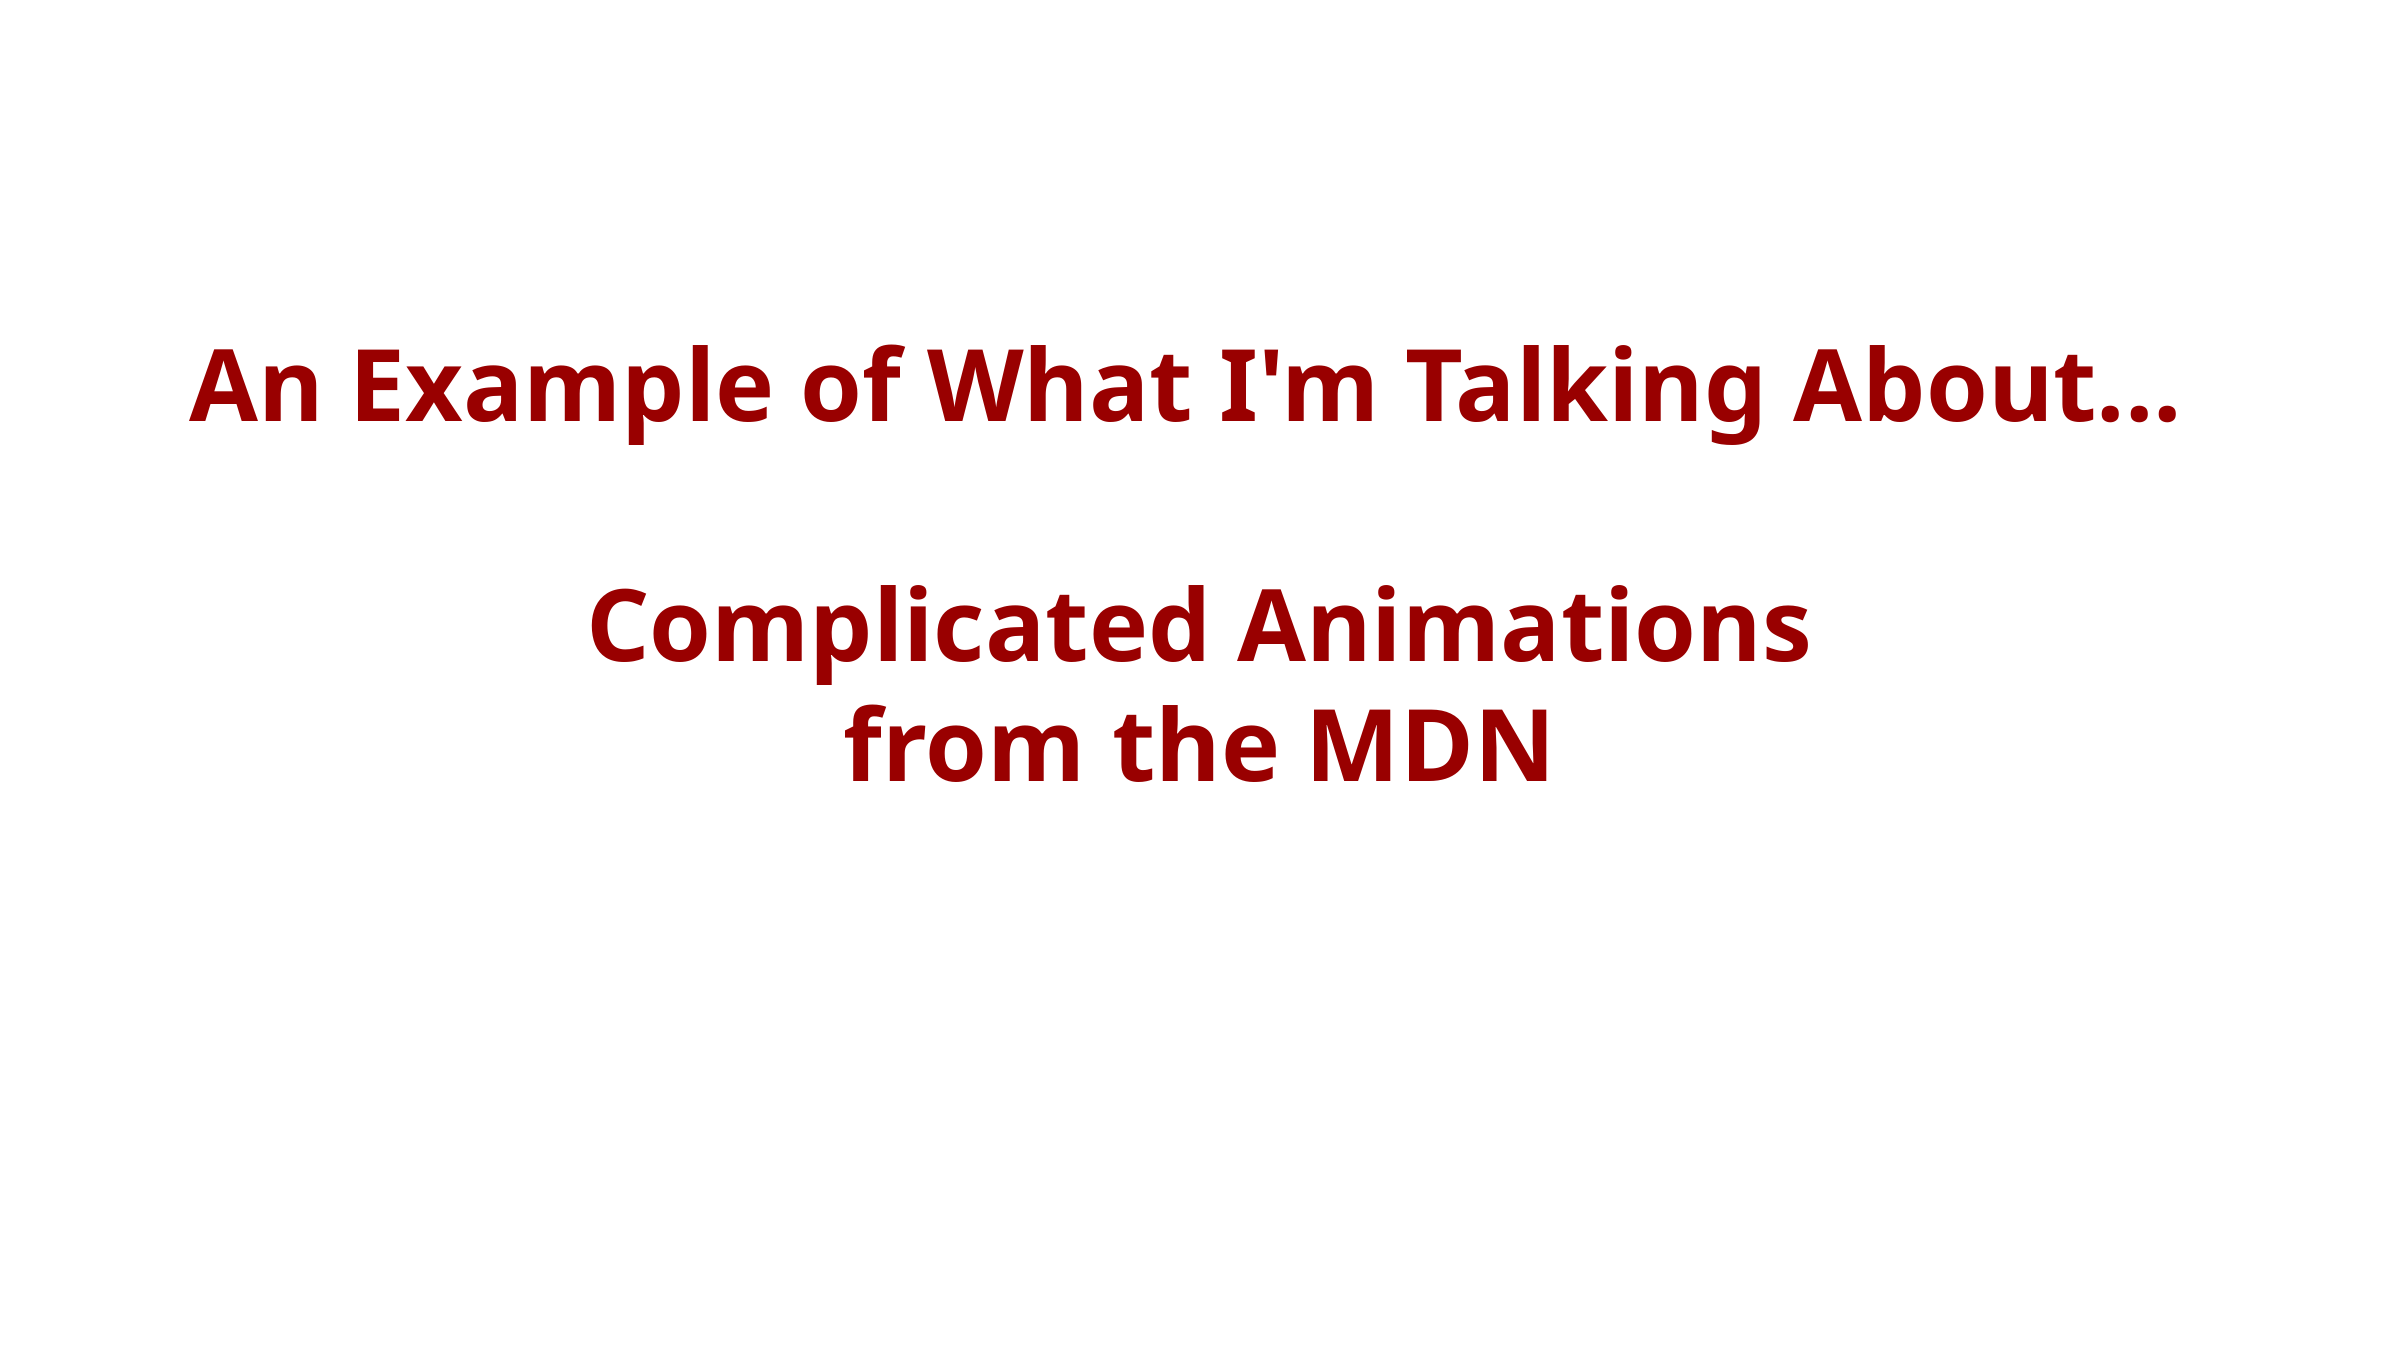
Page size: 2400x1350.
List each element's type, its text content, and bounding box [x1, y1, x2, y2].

text_box An Example of What I'm Talking About... Complicated Animations from the MDN [120, 295, 2280, 828]
